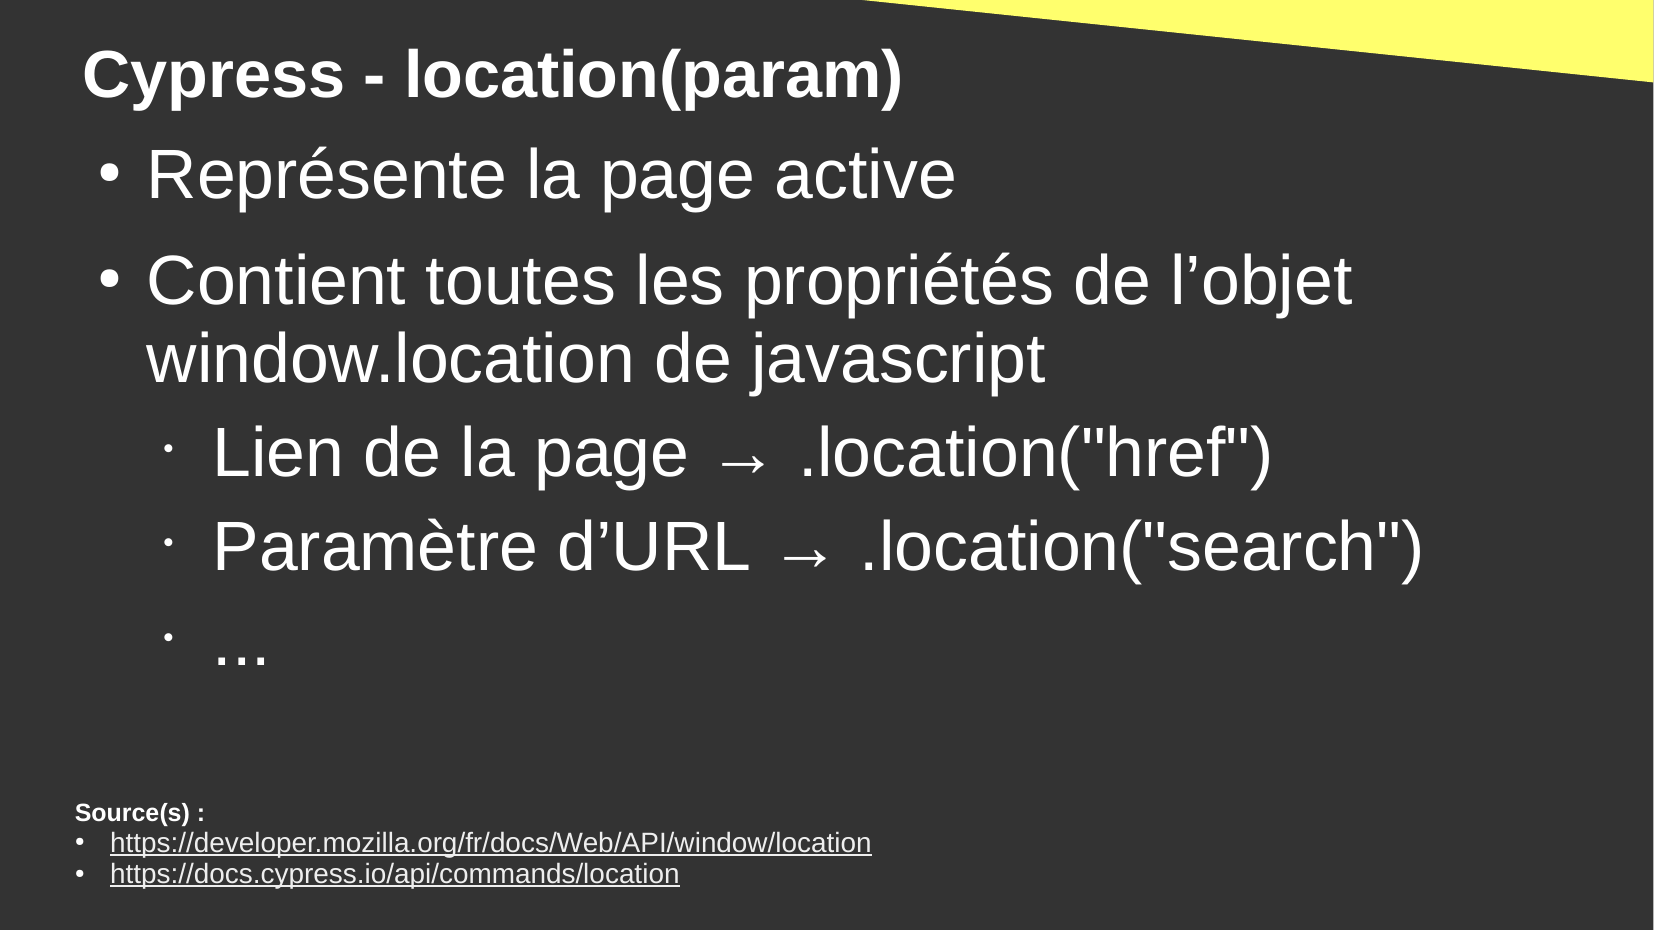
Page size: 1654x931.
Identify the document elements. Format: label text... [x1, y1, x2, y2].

text_box Source(s) : https://developer.mozilla.org/fr/docs/Web/API/window/location https://docs.cypress.io/api/commands/location [60, 791, 1546, 898]
title Cypress - location(param) [82, 37, 1004, 119]
text_box [862, 0, 1654, 83]
list Représente la page active Contient toutes les propriétés de l’objet window.location de javascript Lien de la page → .location("href") Paramètre d’URL → .location("search") ... [80, 135, 1619, 686]
